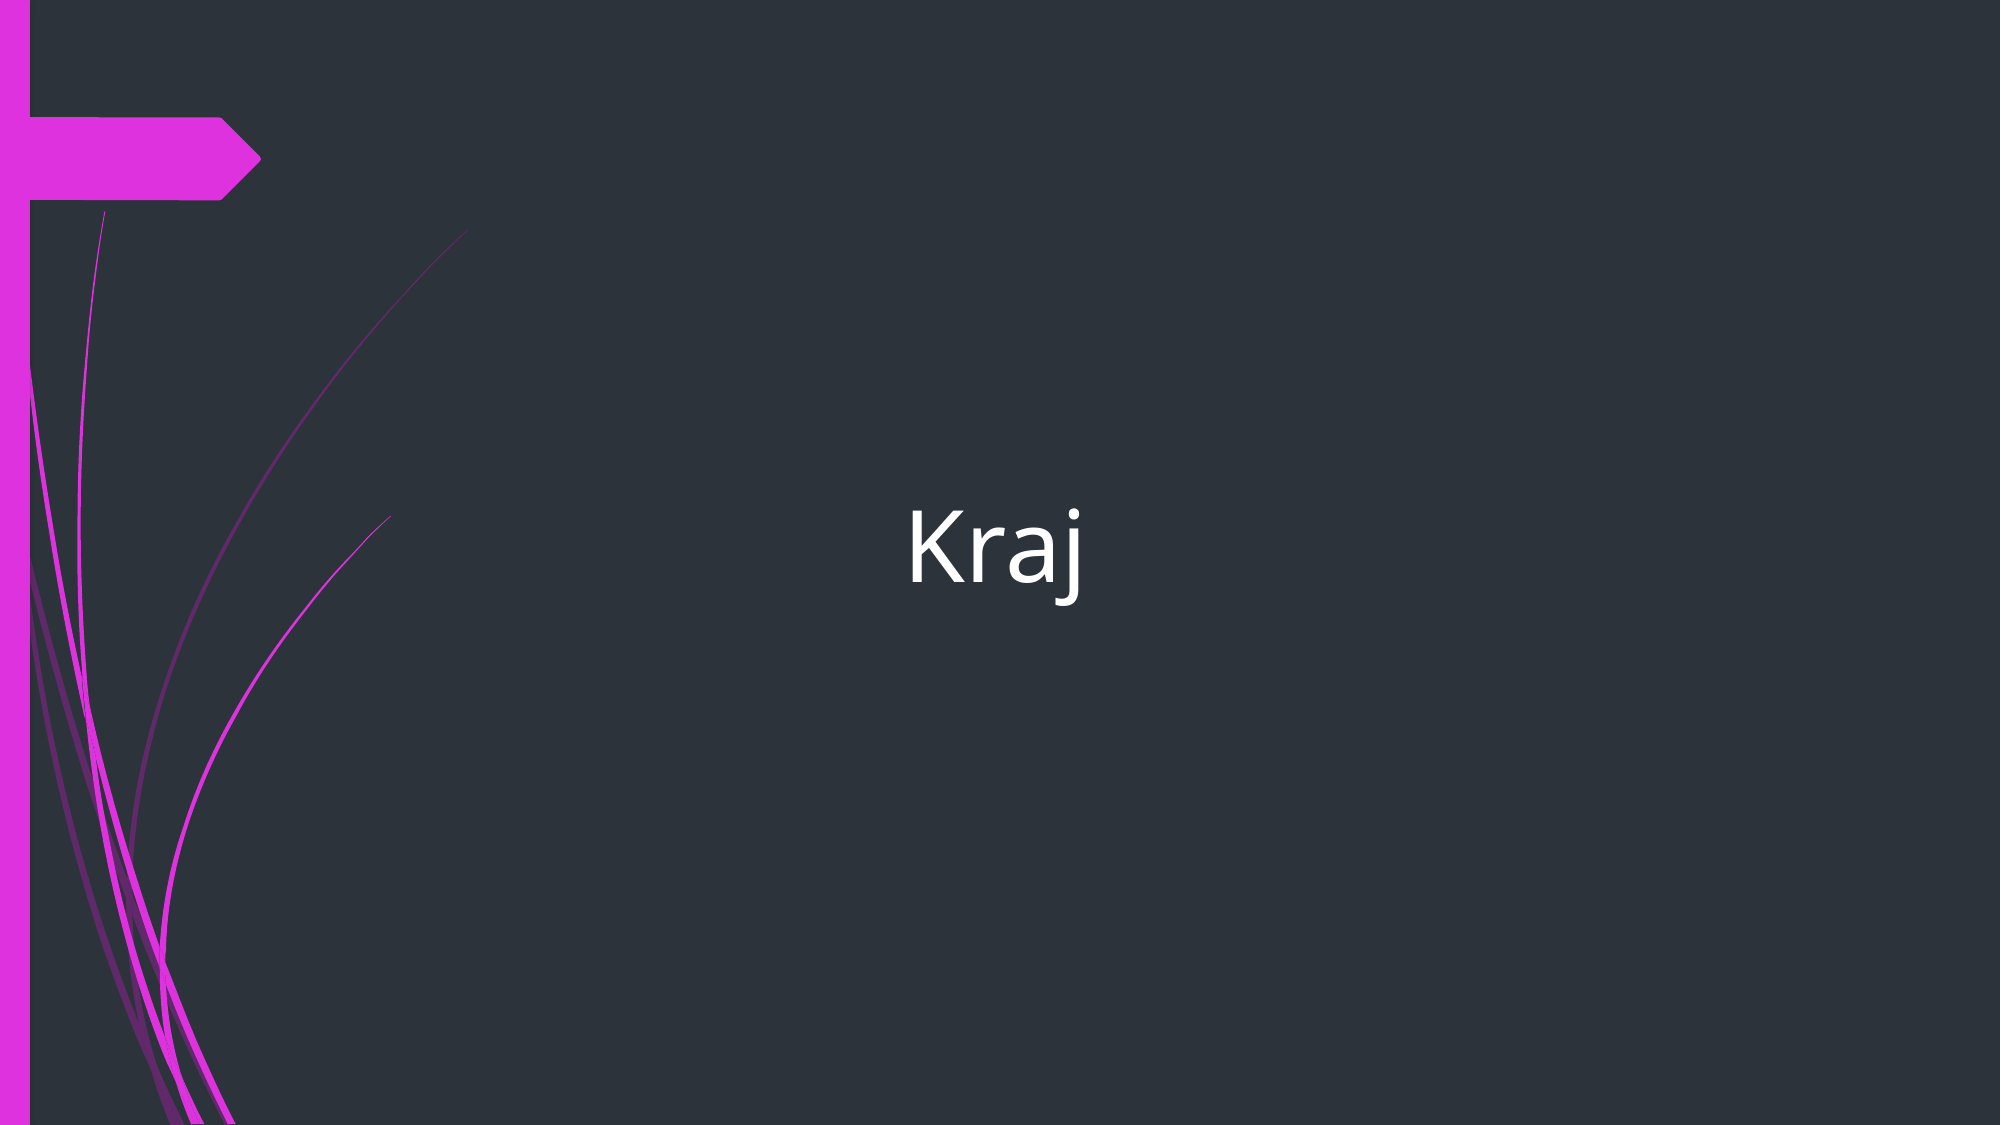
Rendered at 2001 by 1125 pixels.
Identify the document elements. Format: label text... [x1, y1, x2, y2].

title Kraj [903, 438, 1129, 649]
